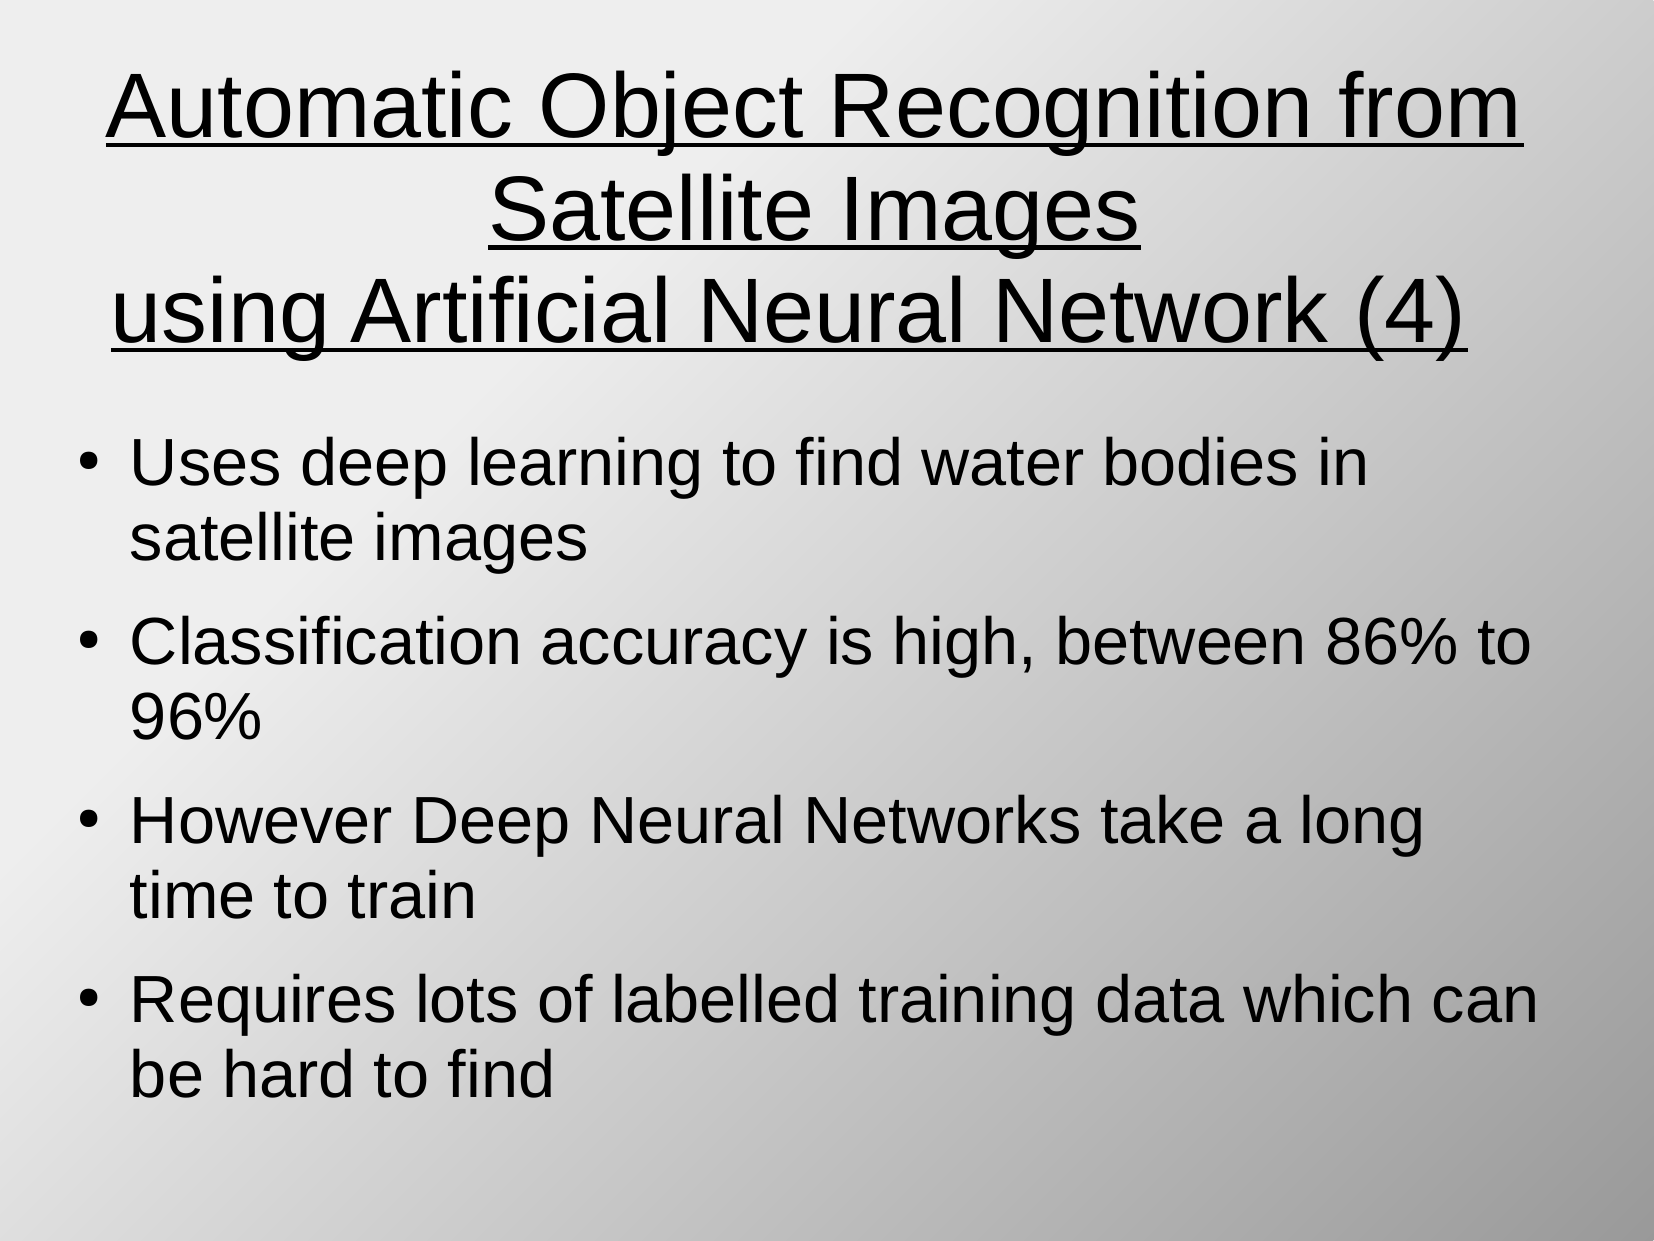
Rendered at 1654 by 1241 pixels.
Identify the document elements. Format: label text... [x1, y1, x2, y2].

list Uses deep learning to find water bodies in satellite images Classification accuracy is high, between 86% to 96% However Deep Neural Networks take a long time to train Requires lots of labelled training data which can be hard to find [59, 425, 1548, 1241]
title Automatic Object Recognition from Satellite Images using Artificial Neural Network (4) [70, 54, 1559, 363]
